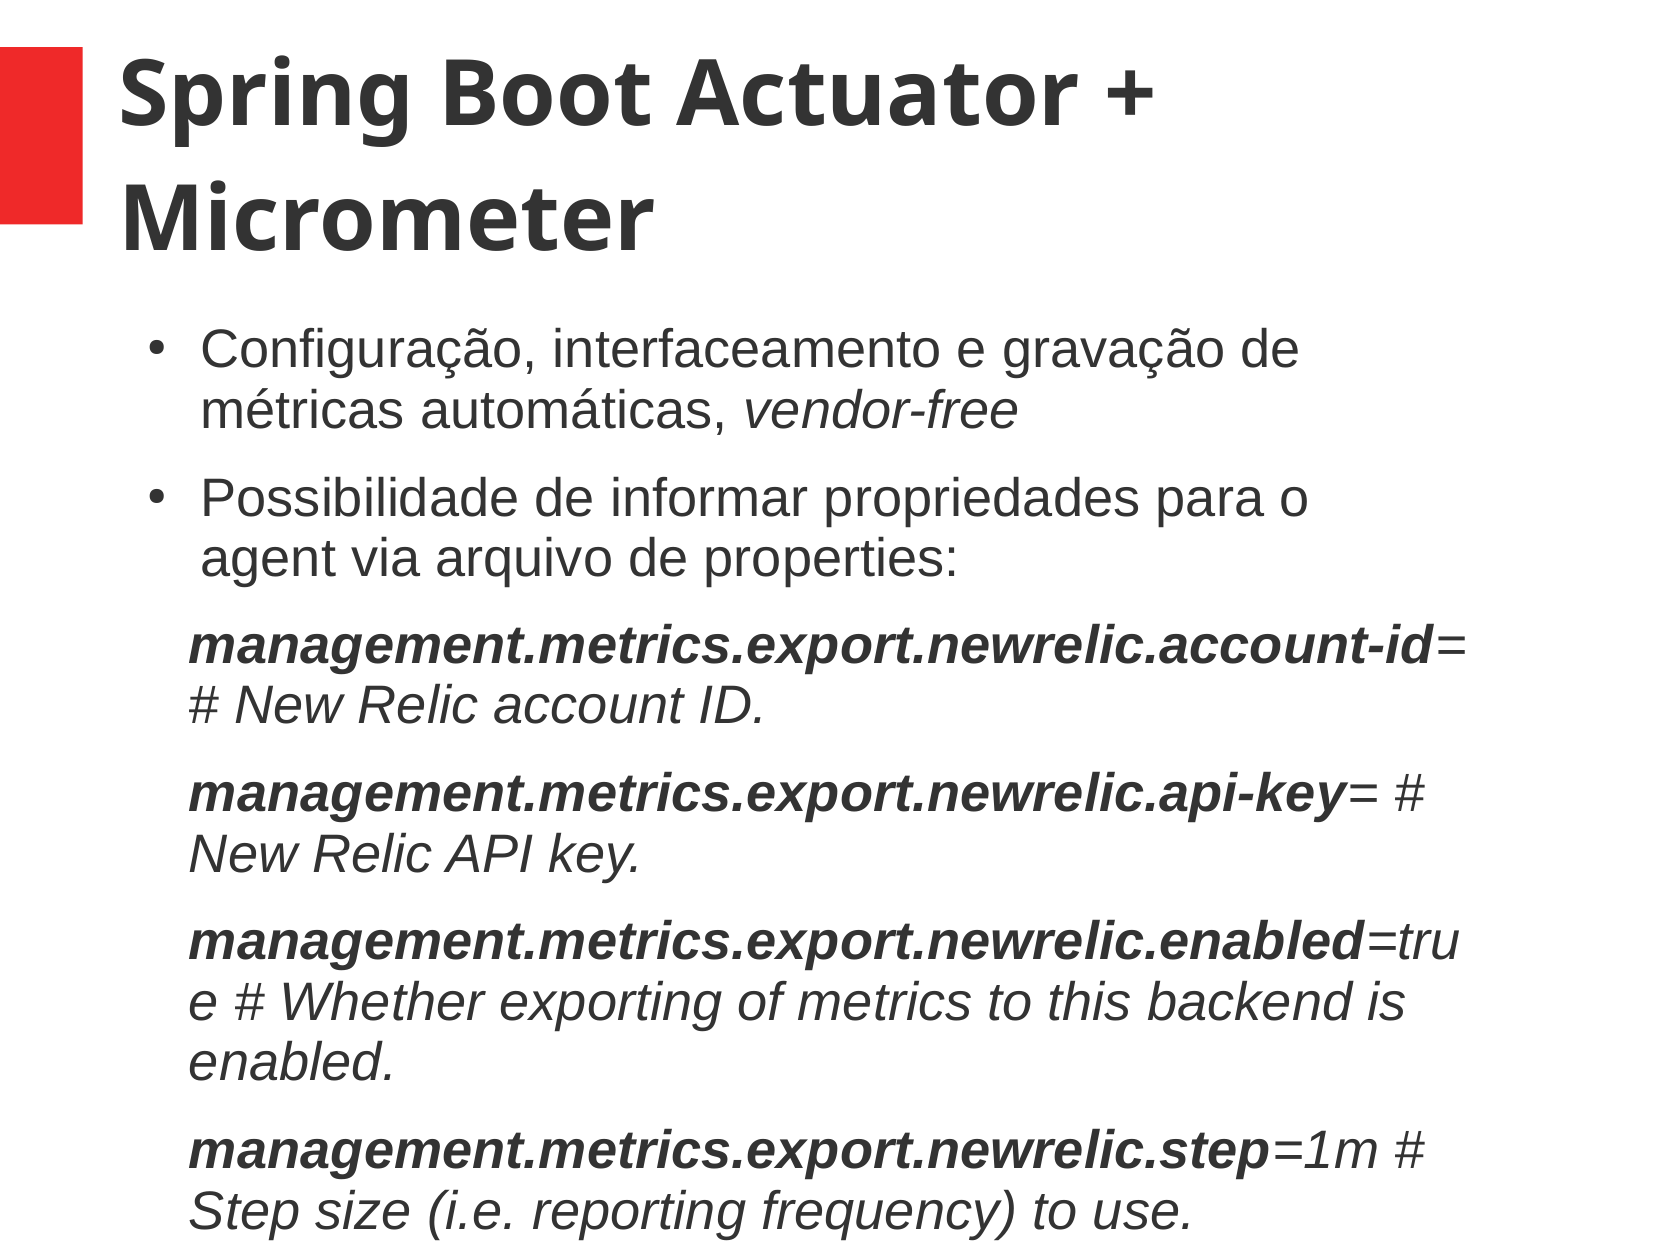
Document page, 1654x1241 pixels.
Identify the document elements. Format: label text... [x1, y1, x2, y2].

text_box Configuração, interfaceamento e gravação de métricas automáticas, vendor-free Possibilidade de informar propriedades para o agent via arquivo de properties: [129, 318, 1418, 371]
title Spring Boot Actuator + Micrometer [118, 45, 1571, 260]
list management.metrics.export.newrelic.account-id= # New Relic account ID. management.metrics.export.newrelic.api-key= # New Relic API key. management.metrics.export.newrelic.enabled=true # Whether exporting of metrics to this backend is enabled. management.metrics.export.newrelic.step=1m # Step size (i.e. reporting frequency) to use. [118, 614, 1477, 1051]
